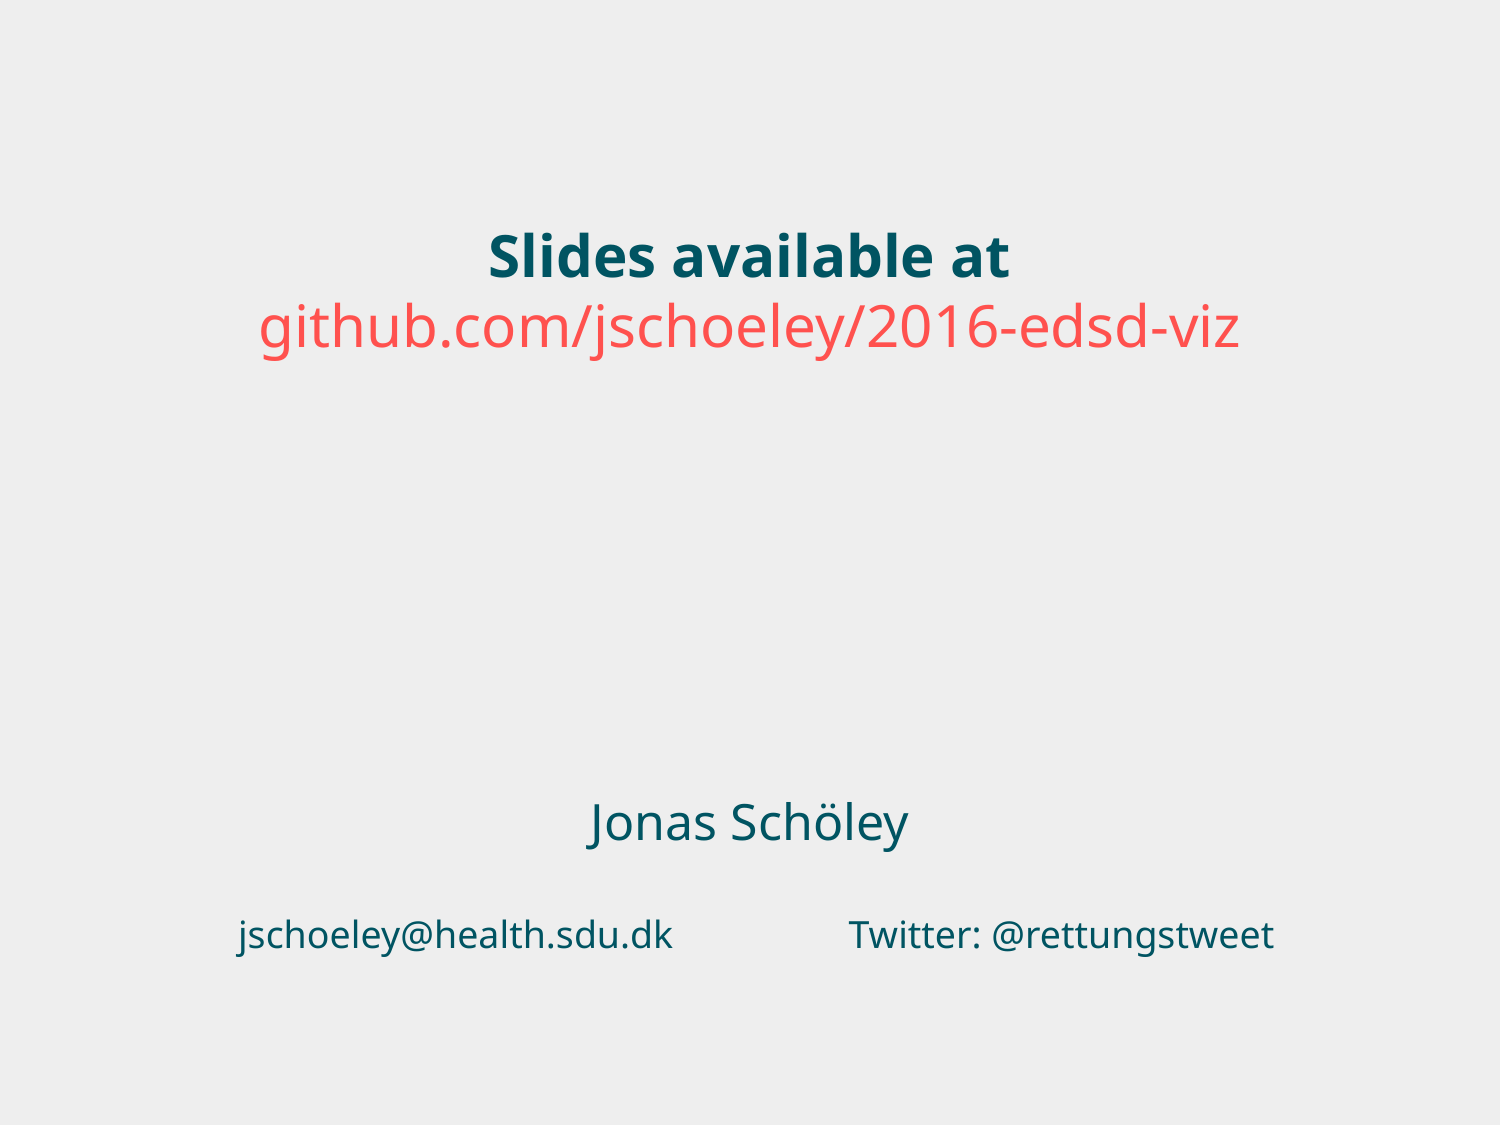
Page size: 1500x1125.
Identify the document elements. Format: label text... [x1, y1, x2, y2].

text_box jschoeley@health.sdu.dk [223, 878, 716, 988]
text_box Twitter: @rettungstweet [797, 878, 1290, 988]
text_box Jonas Schöley [550, 775, 950, 846]
text_box Slides available at github.com/jschoeley/2016-edsd-viz [51, 203, 1449, 617]
